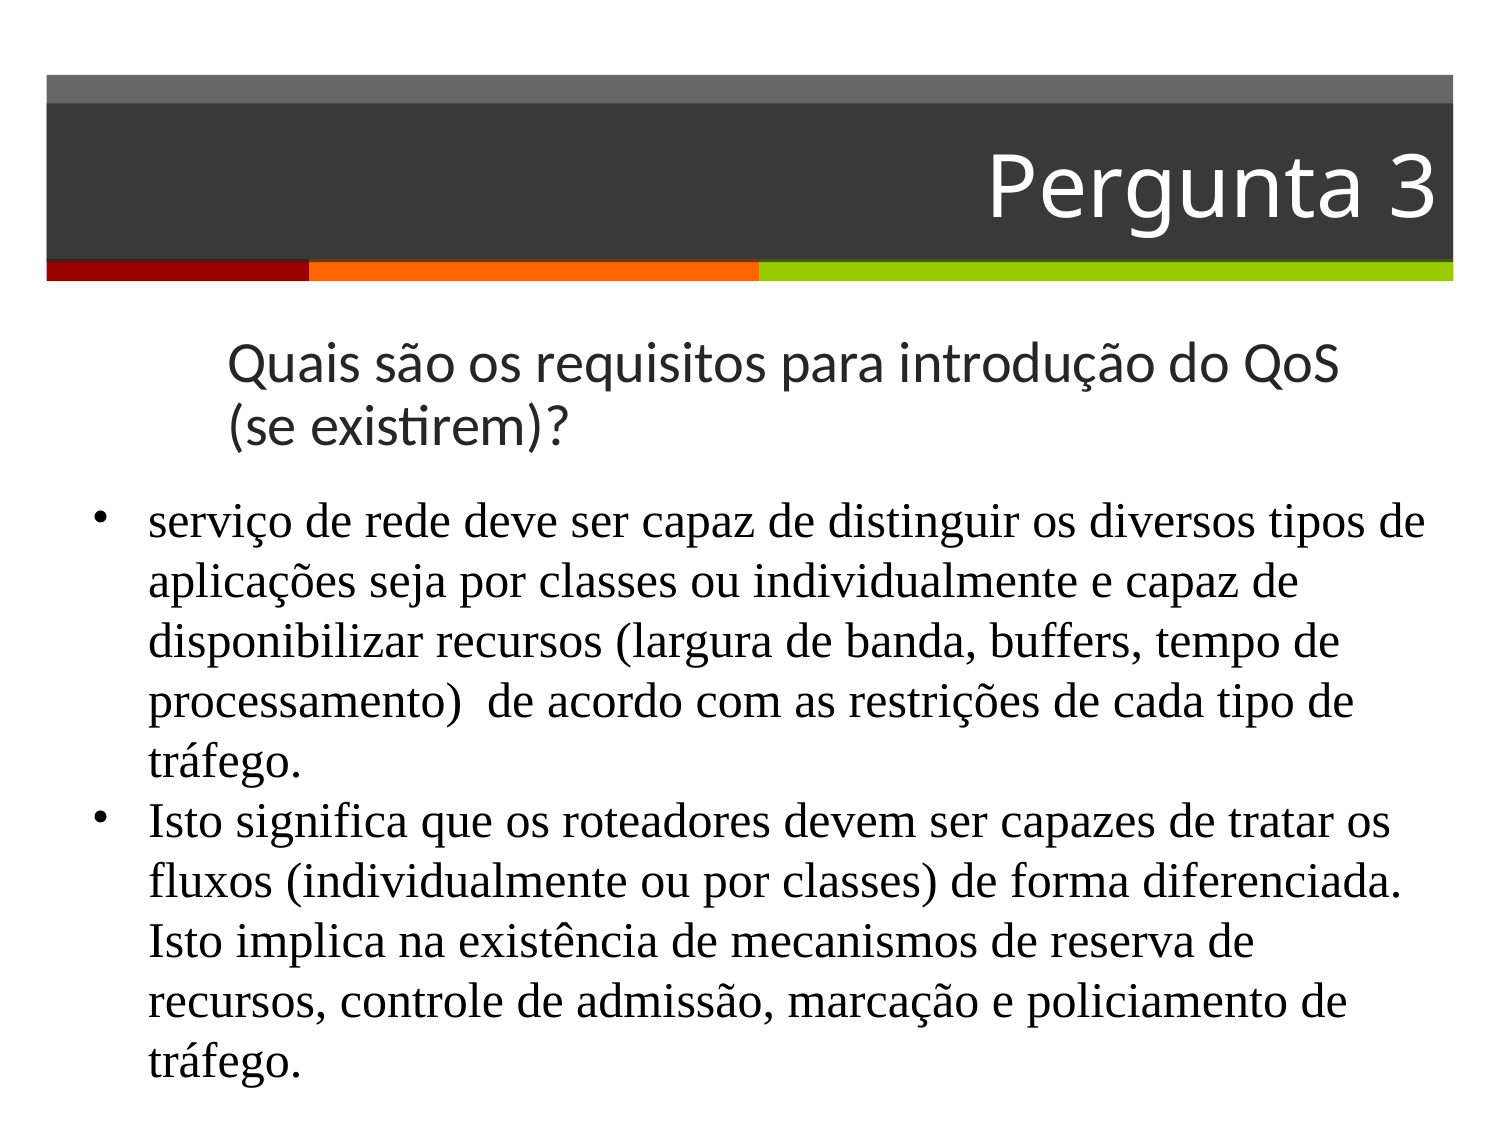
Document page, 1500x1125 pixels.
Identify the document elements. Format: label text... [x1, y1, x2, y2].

list Quais são os requisitos para introdução do QoS (se existirem)? [112, 324, 1388, 479]
text_box serviço de rede deve ser capaz de distinguir os diversos tipos de aplicações seja por classes ou individualmente e capaz de disponibilizar recursos (largura de banda, buffers, tempo de processamento) de acordo com as restrições de cada tipo de tráfego. Isto significa que os roteadores devem ser capazes de tratar os fluxos (individualmente ou por classes) de forma diferenciada. Isto implica na existência de mecanismos de reserva de recursos, controle de admissão, marcação e policiamento de tráfego. [76, 479, 1445, 1095]
title Pergunta 3 [46, 103, 1454, 263]
